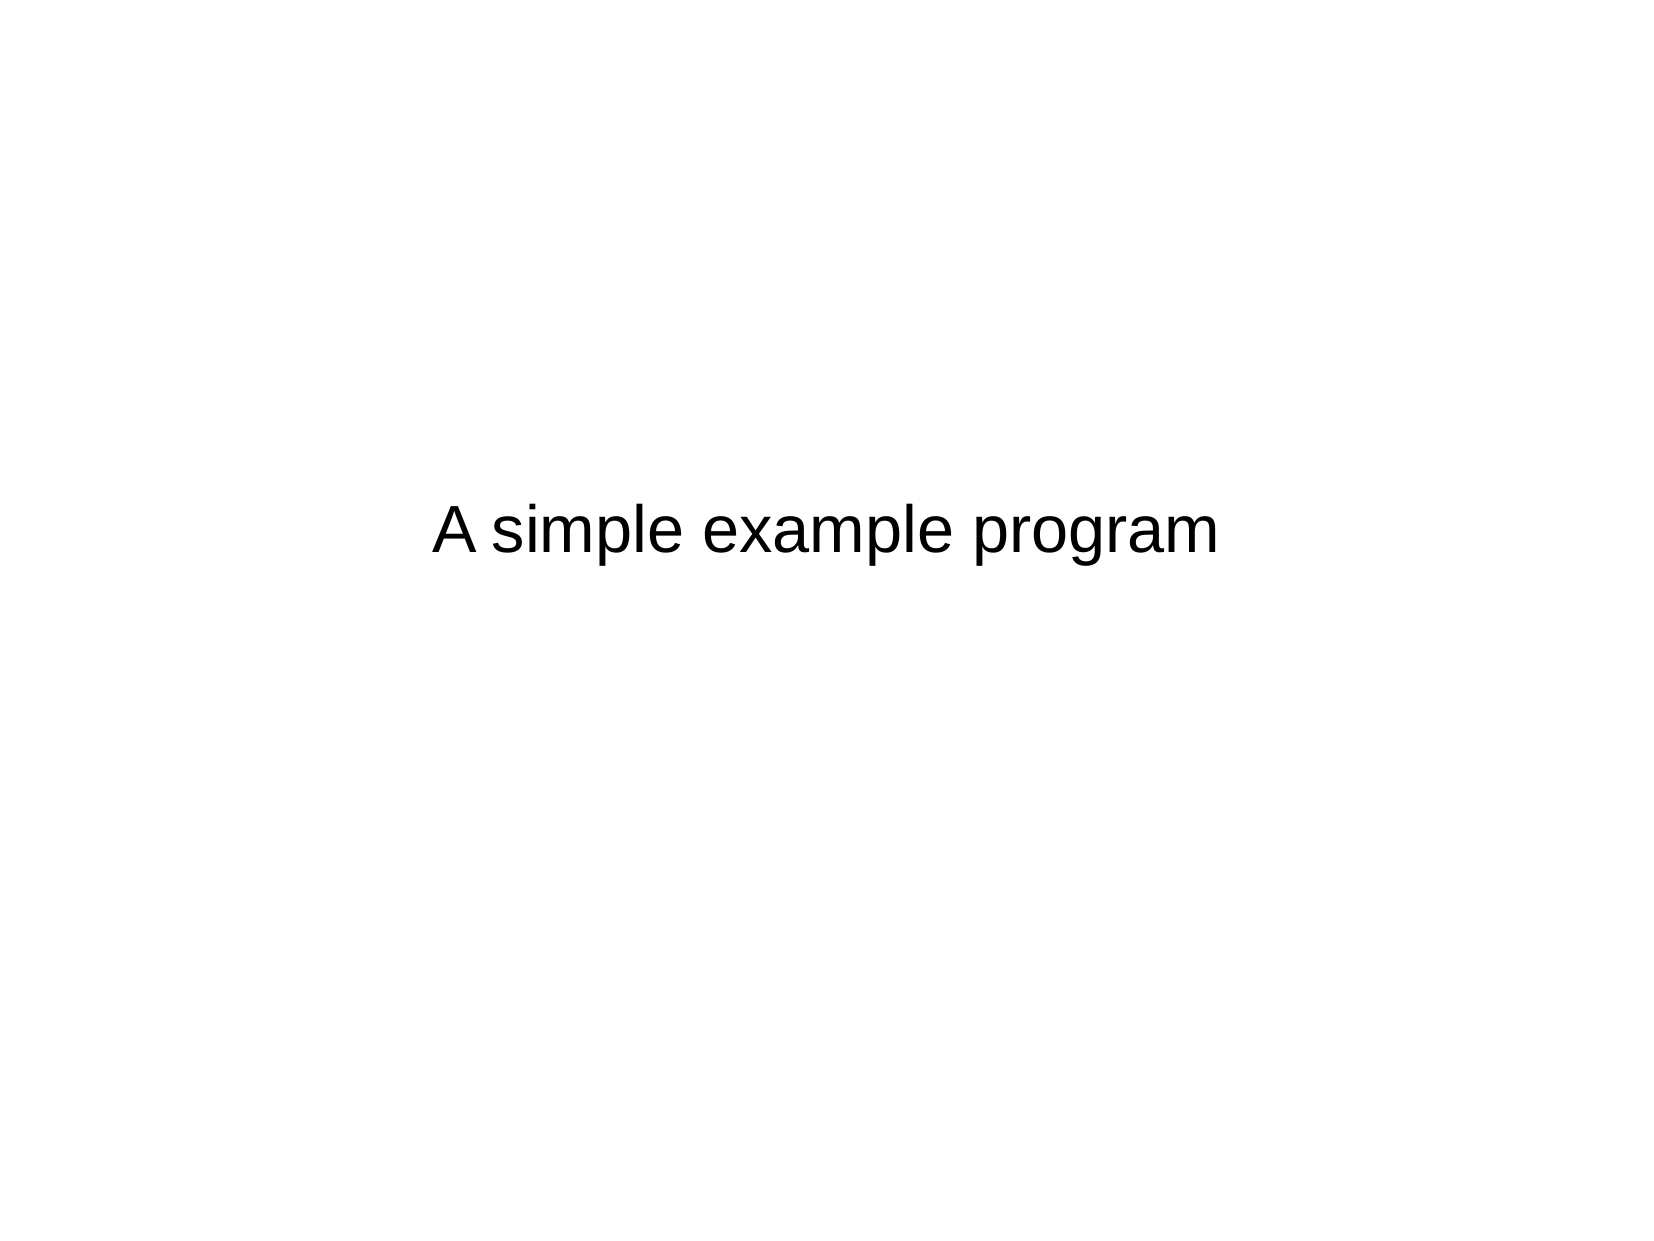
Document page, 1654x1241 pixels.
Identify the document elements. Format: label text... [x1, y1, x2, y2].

subtitle A simple example program [82, 49, 1571, 1010]
